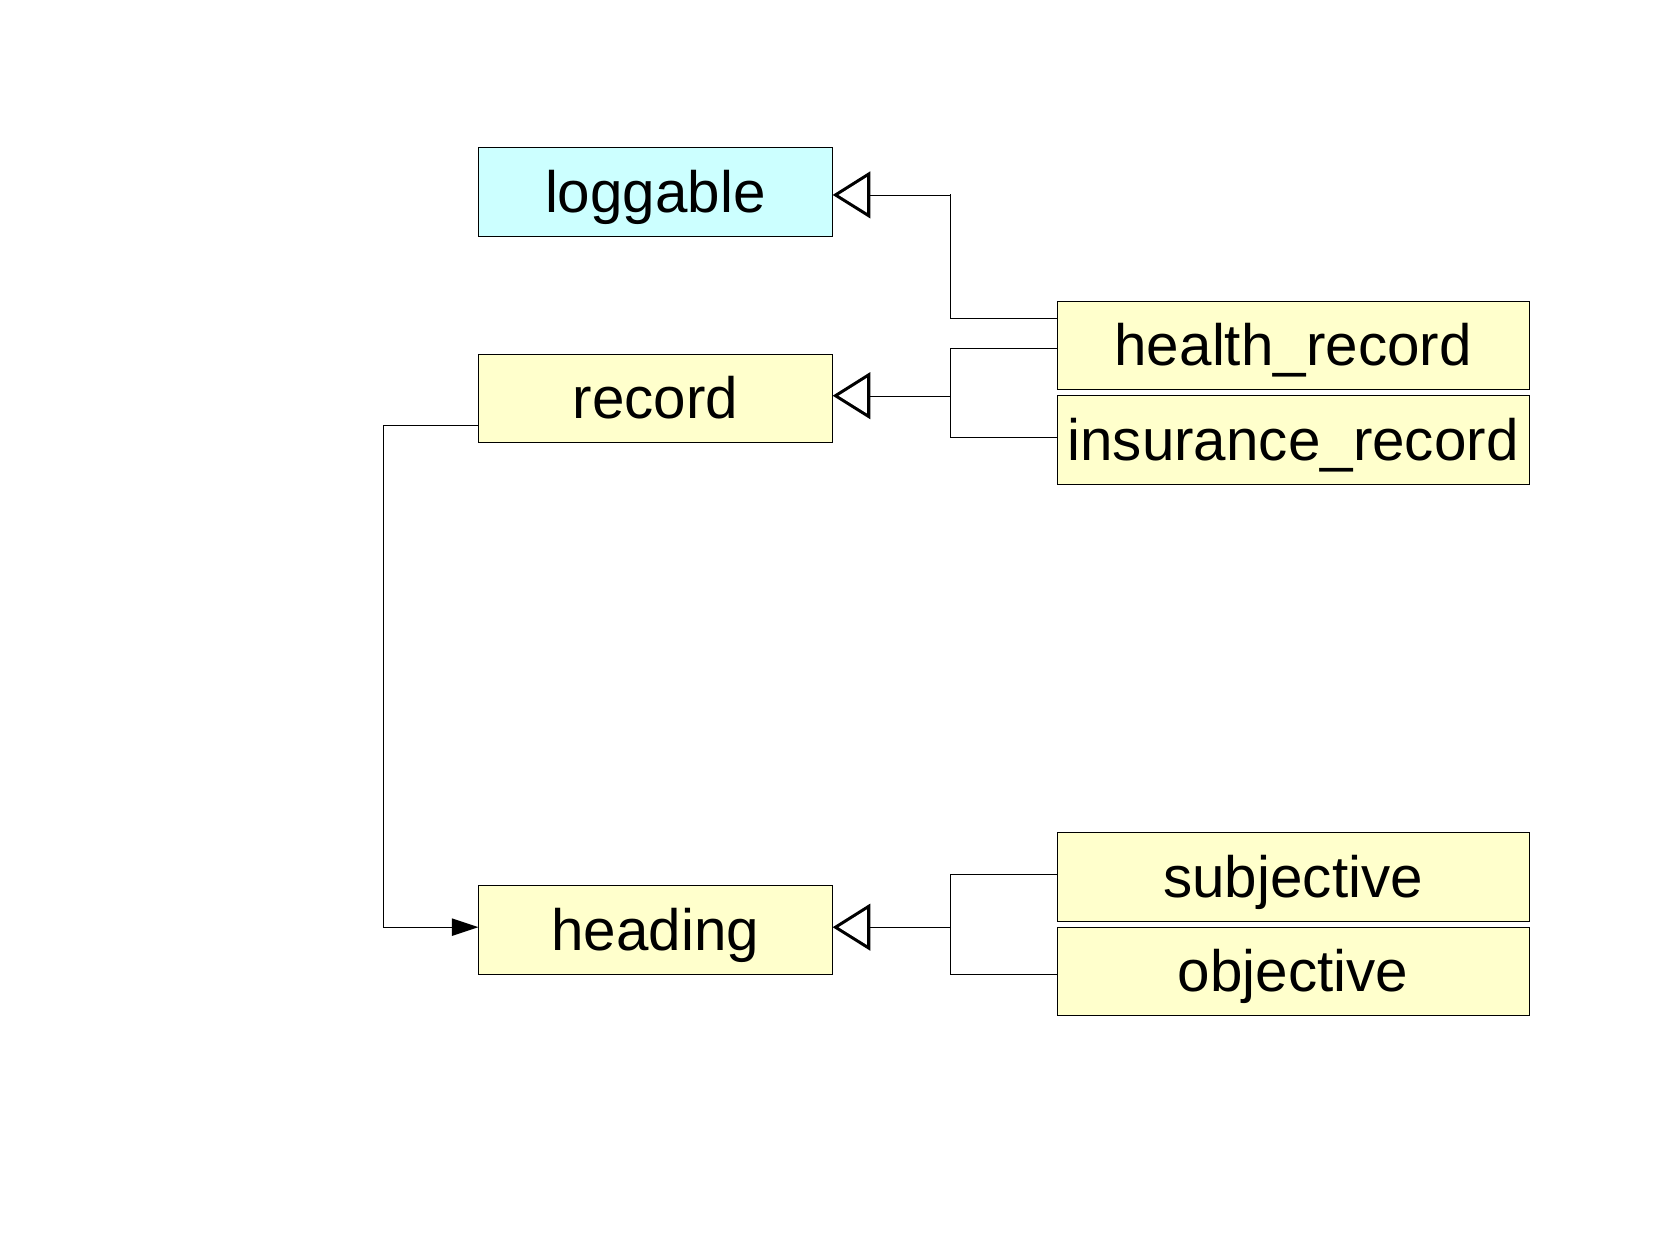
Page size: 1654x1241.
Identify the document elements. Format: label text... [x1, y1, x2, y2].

text_box health_record [1057, 301, 1530, 390]
text_box heading [478, 885, 833, 975]
text_box subjective [1057, 832, 1530, 922]
text_box objective [1057, 927, 1530, 1016]
text_box record [478, 354, 833, 443]
text_box insurance_record [1057, 395, 1530, 485]
text_box loggable [478, 147, 833, 237]
